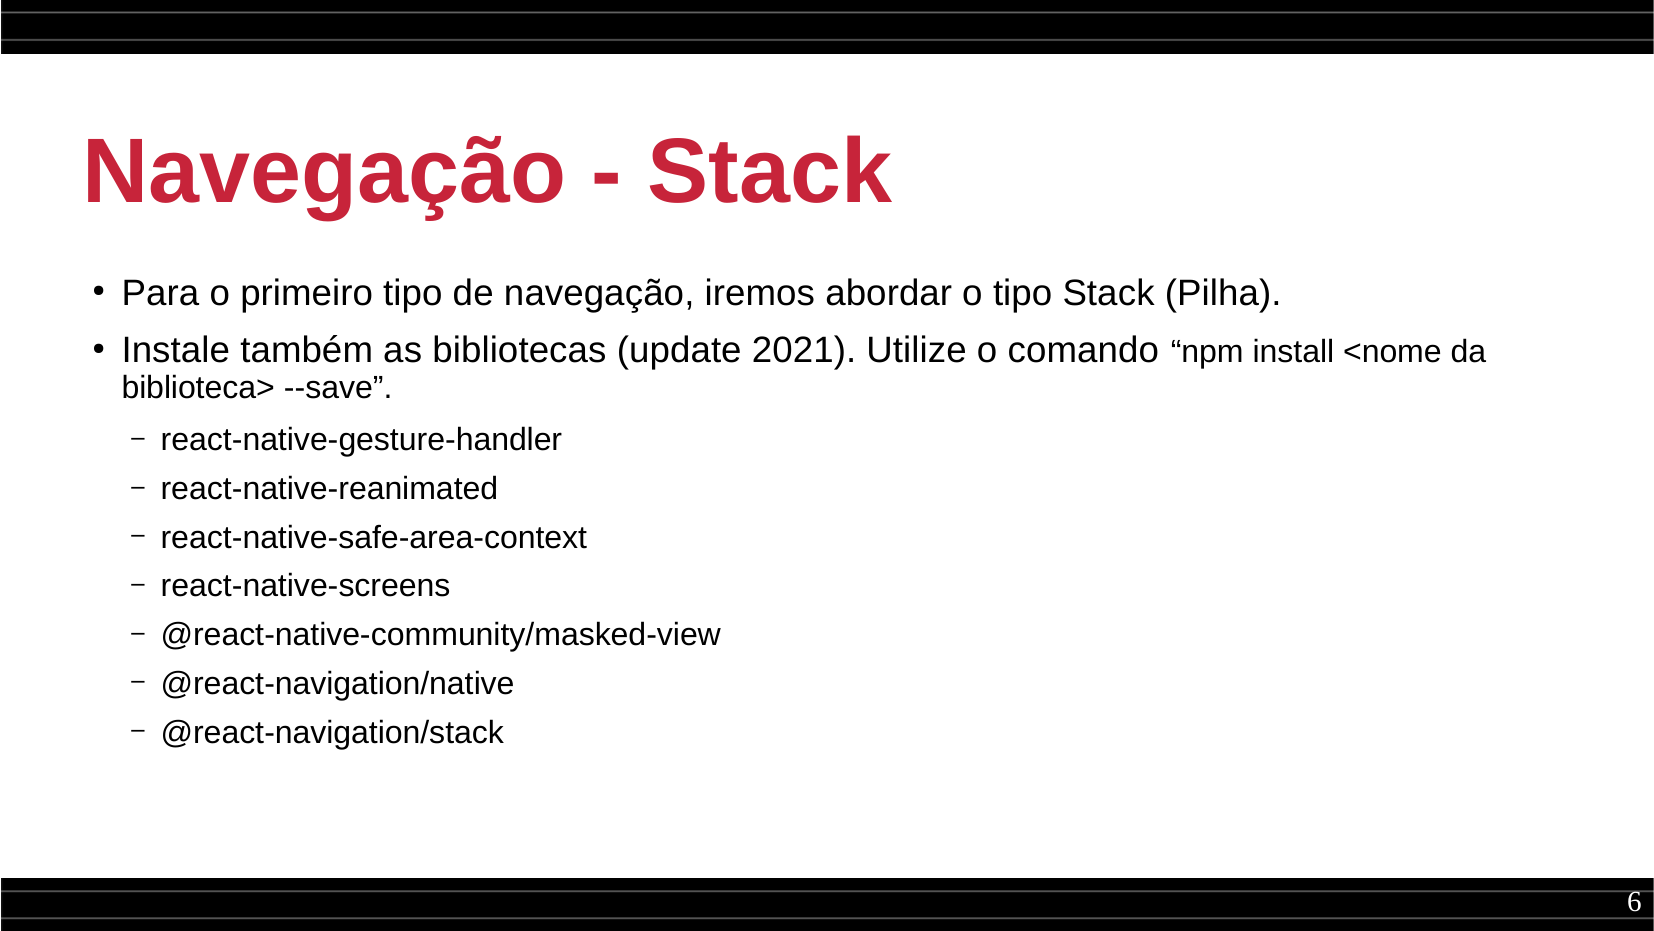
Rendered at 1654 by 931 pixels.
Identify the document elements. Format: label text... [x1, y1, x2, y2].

picture [1, 878, 1654, 931]
title Navegação - Stack [82, 92, 1571, 249]
picture [1, 0, 1654, 54]
list Para o primeiro tipo de navegação, iremos abordar o tipo Stack (Pilha). Instale também as bibliotecas (update 2021). Utilize o comando “npm install <nome da biblioteca> --save”. React-native-gesture-handler react-native-reanimated react-native-safe-area-context React-native-screens @react-native-community/masked-view @react-navigation/native @react-navigation/stack [82, 271, 1571, 758]
